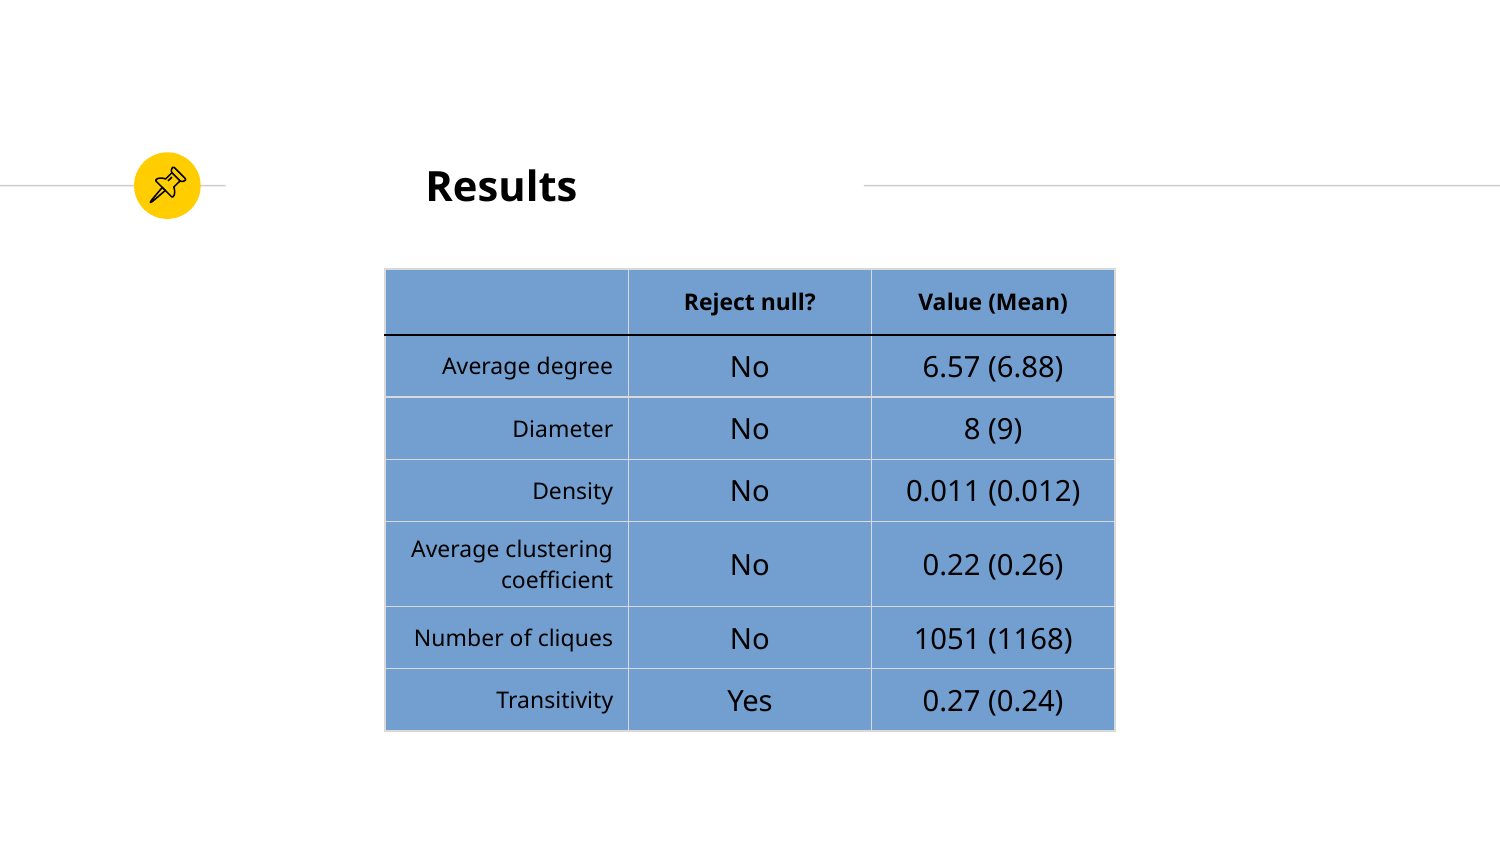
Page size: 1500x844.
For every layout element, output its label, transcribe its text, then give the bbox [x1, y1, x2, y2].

table_cell 8 (9) [872, 398, 1114, 459]
table_cell Diameter [386, 398, 628, 459]
table_cell Density [386, 460, 628, 521]
table_cell Number of cliques [386, 607, 628, 668]
table_cell 0.22 (0.26) [872, 522, 1114, 606]
title Results [410, 149, 604, 221]
table_header [386, 270, 628, 334]
table_header Value (Mean) [872, 270, 1114, 334]
table_cell No [629, 460, 871, 521]
table_cell No [629, 522, 871, 606]
table_cell No [629, 398, 871, 459]
table_header Reject null? [629, 270, 871, 334]
table_cell Average degree [386, 336, 628, 396]
table_cell 0.011 (0.012) [872, 460, 1114, 521]
table_cell No [629, 607, 871, 668]
table_cell Yes [629, 669, 871, 730]
table_cell No [629, 336, 871, 396]
table_cell Average clustering coefficient [386, 522, 628, 606]
table_cell 1051 (1168) [872, 607, 1114, 668]
table_cell Transitivity [386, 669, 628, 730]
table_cell 6.57 (6.88) [872, 336, 1114, 396]
table_cell 0.27 (0.24) [872, 669, 1114, 730]
